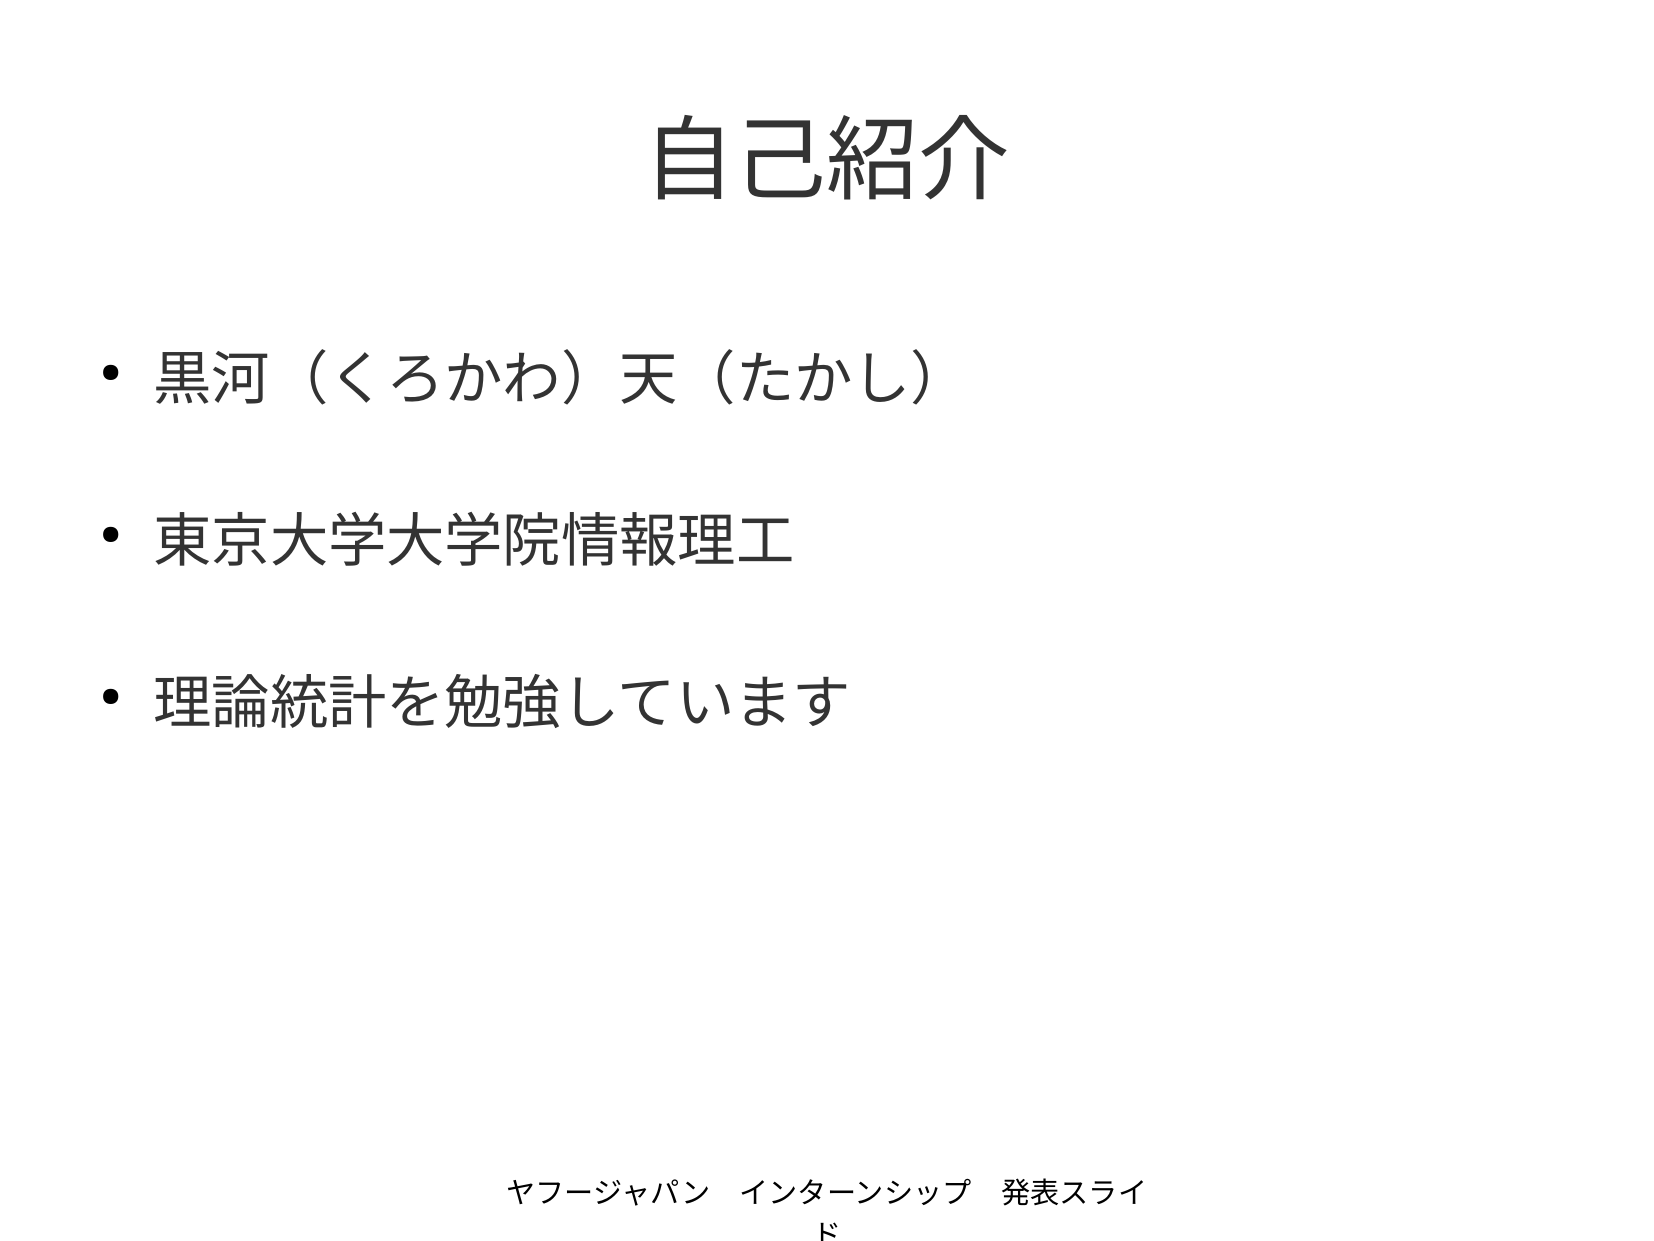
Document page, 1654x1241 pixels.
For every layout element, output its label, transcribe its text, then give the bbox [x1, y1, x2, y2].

title 自己紹介 [82, 49, 1571, 257]
list 黒河（くろかわ）天（たかし） 東京大学大学院情報理工 理論統計を勉強しています [82, 290, 1571, 1123]
